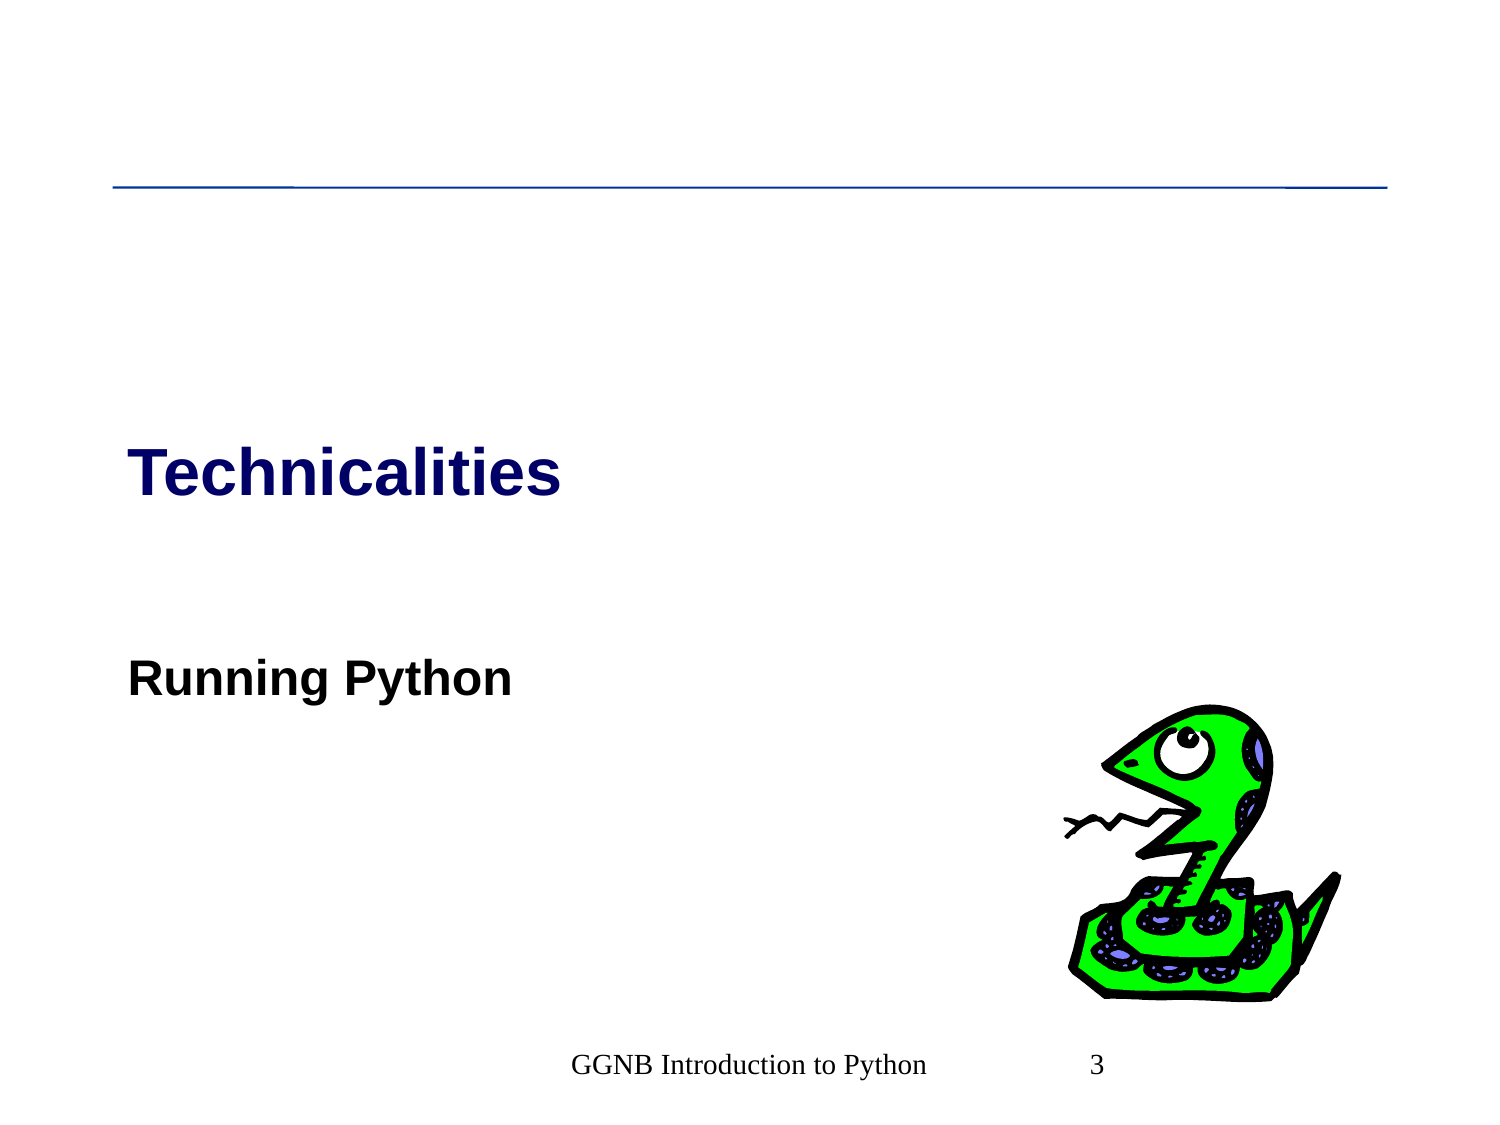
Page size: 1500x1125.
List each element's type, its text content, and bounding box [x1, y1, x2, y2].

title Technicalities [112, 374, 1388, 563]
subtitle Running Python [112, 637, 1275, 926]
picture [1062, 699, 1342, 1005]
